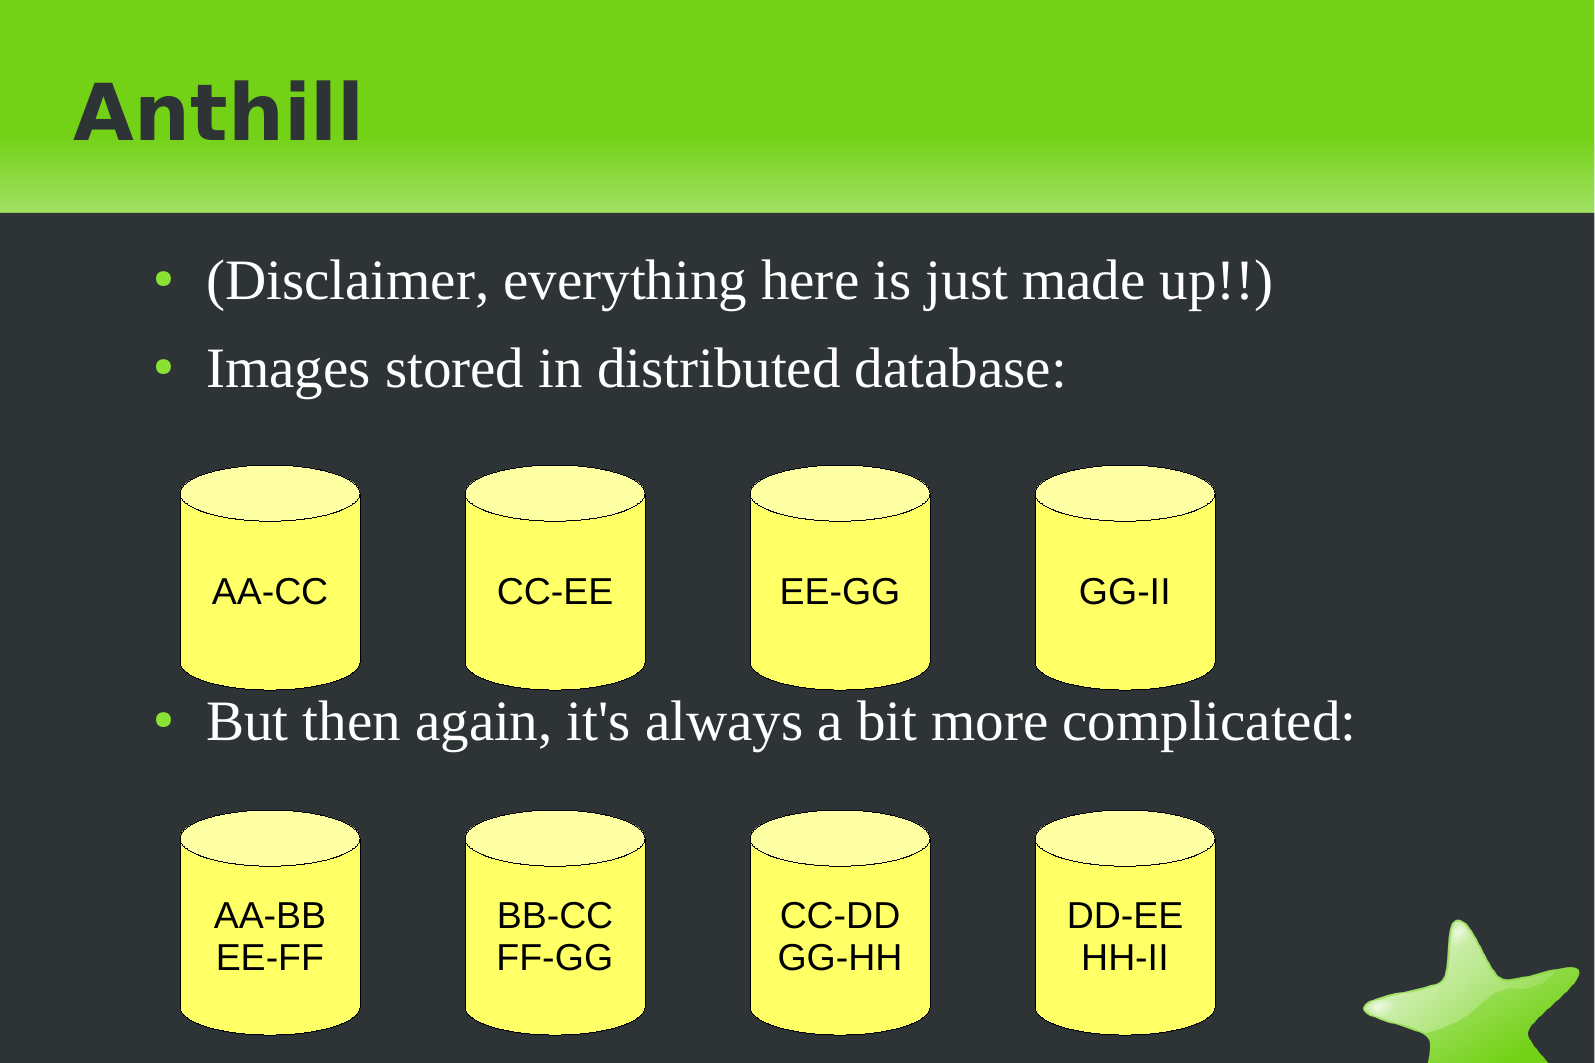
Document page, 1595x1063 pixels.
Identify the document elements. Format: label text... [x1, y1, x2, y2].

text_box BB-CC FF-GG [465, 839, 646, 1036]
text_box AA-CC [180, 494, 361, 691]
text_box EE-GG [750, 494, 931, 691]
text_box DD-EE HH-II [1035, 839, 1216, 1036]
title Anthill [74, 25, 1510, 203]
picture [0, 0, 1595, 1063]
list (Disclaimer, everything here is just made up!!) Images stored in distributed database: But then again, it's always a bit more complicated: [75, 248, 1510, 951]
text_box GG-II [1035, 494, 1216, 691]
text_box CC-DD GG-HH [750, 839, 931, 1036]
text_box AA-BB EE-FF [180, 839, 361, 1036]
text_box CC-EE [465, 494, 646, 691]
